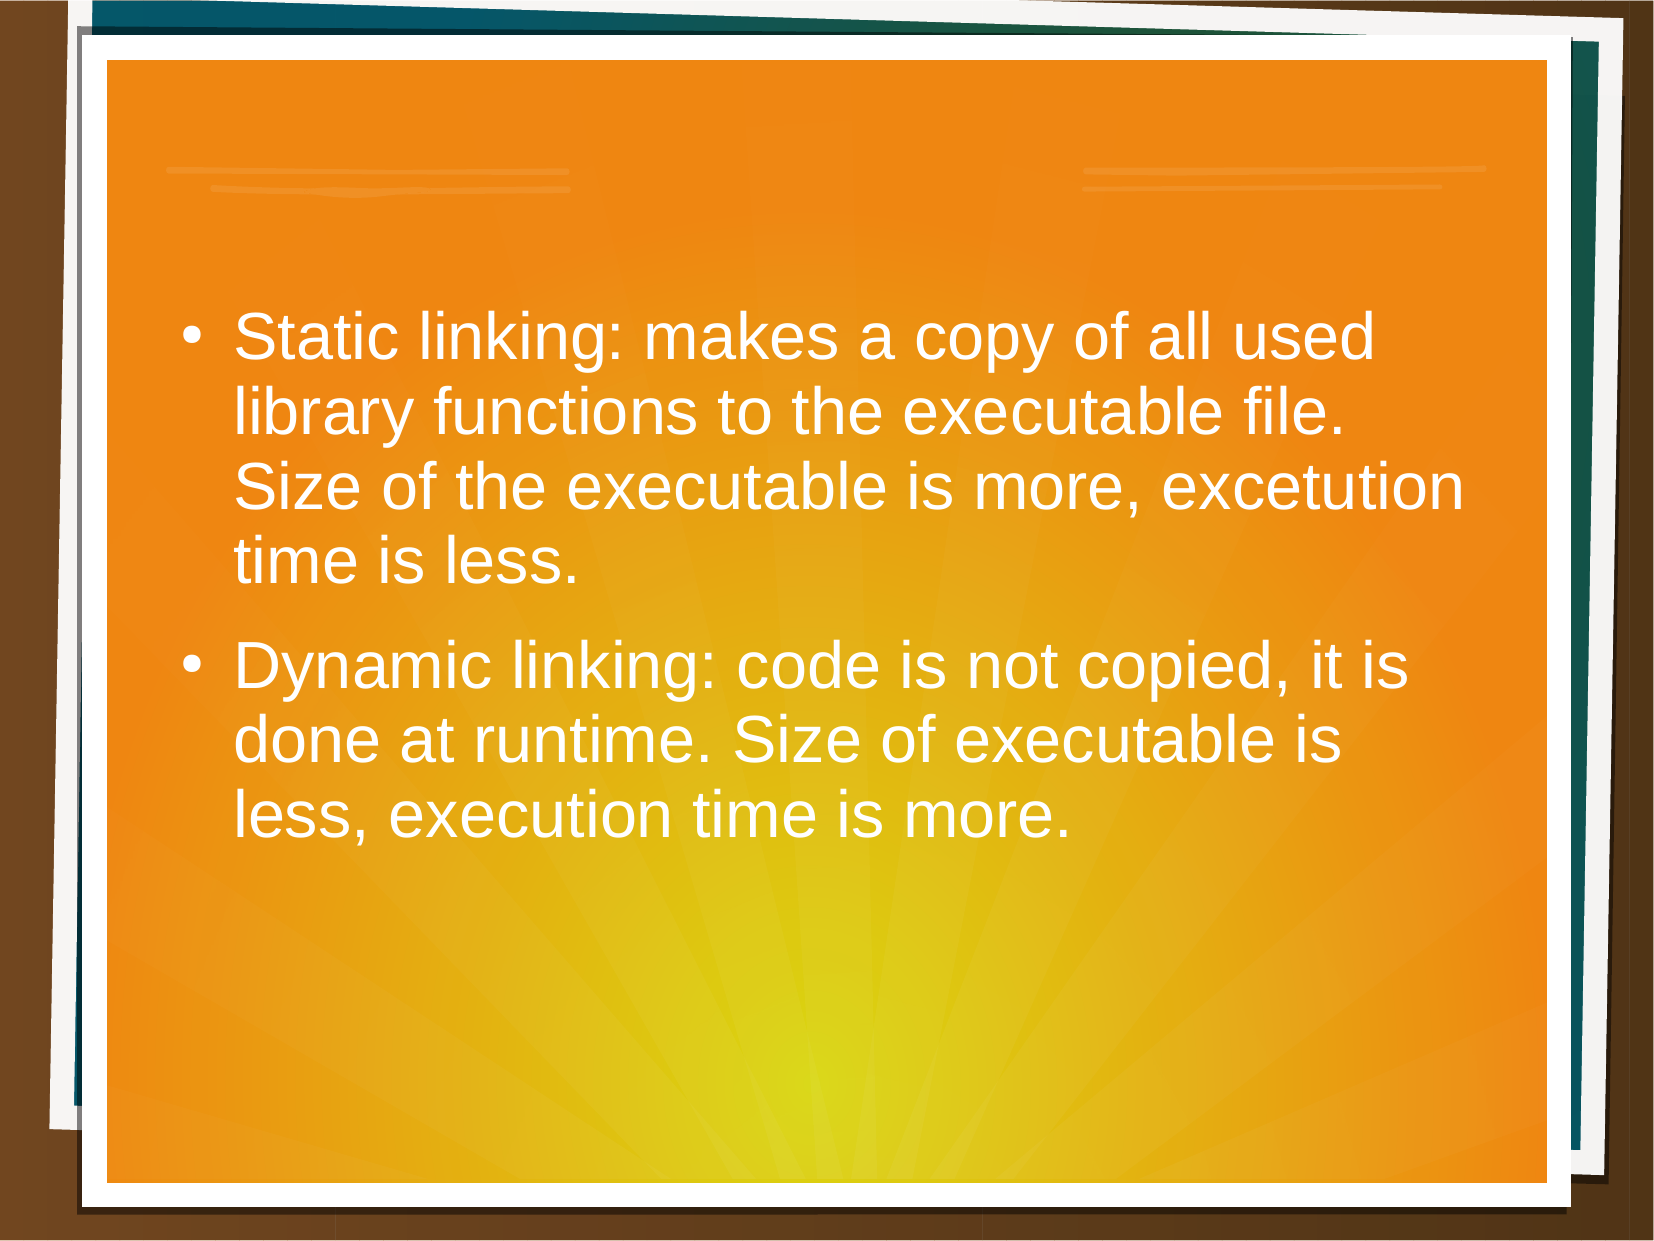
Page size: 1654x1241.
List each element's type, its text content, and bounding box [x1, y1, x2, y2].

list Static linking: makes a copy of all used library functions to the executable file. Size of the executable is more, excetution time is less. Dynamic linking: code is not copied, it is done at runtime. Size of executable is less, execution time is more. [162, 299, 1492, 1241]
